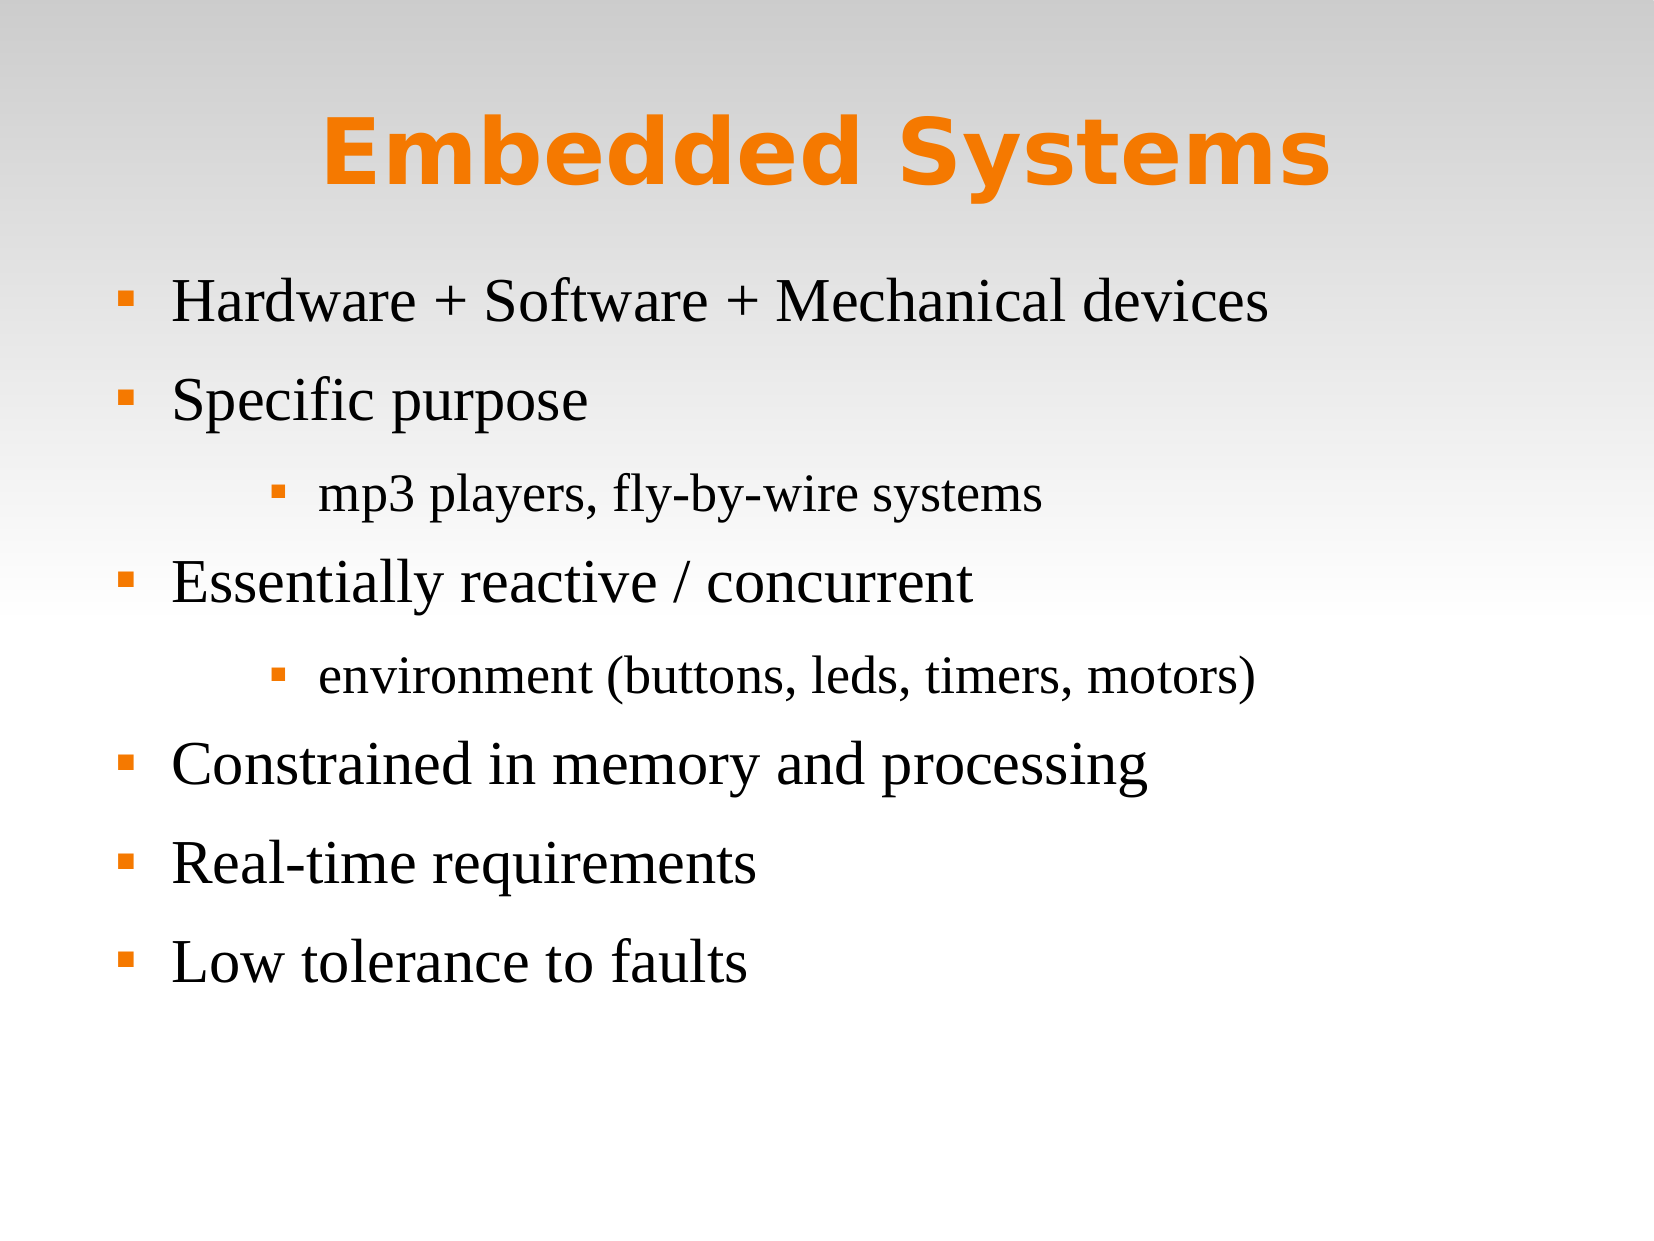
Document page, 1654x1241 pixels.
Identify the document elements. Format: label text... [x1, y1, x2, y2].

list Hardware + Software + Mechanical devices Specific purpose mp3 players, fly-by-wire systems Essentially reactive / concurrent environment (buttons, leds, timers, motors) Constrained in memory and processing Real-time requirements Low tolerance to faults [82, 231, 1571, 1046]
title Embedded Systems [82, 49, 1571, 231]
